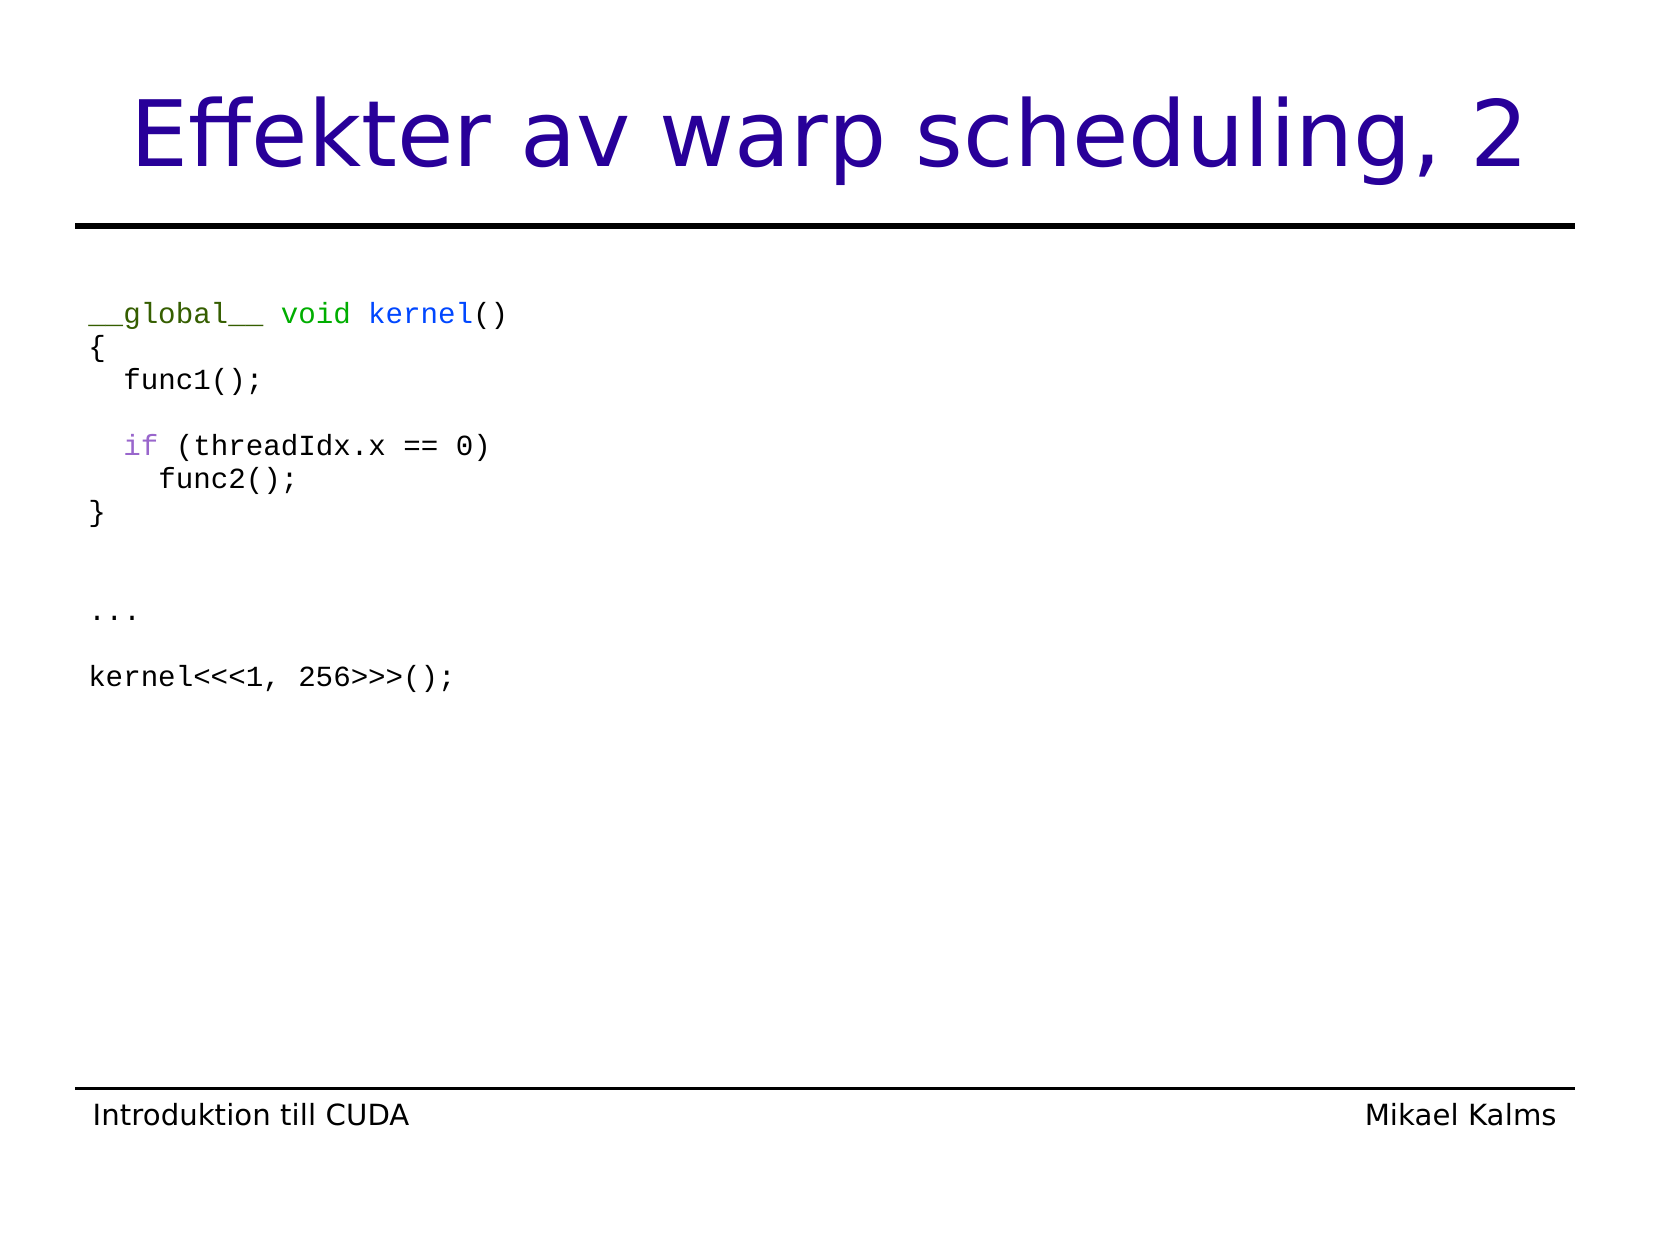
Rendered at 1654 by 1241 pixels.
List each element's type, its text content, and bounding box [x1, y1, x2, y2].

text_box Introduktion till CUDA [75, 1088, 428, 1144]
text_box Mikael Kalms [1347, 1088, 1576, 1144]
text_box __global__ void kernel() { func1(); if (threadIdx.x == 0) func2(); } ... kernel<<<1, 256>>>(); [73, 291, 777, 798]
title Effekter av warp scheduling, 2 [86, 38, 1576, 231]
